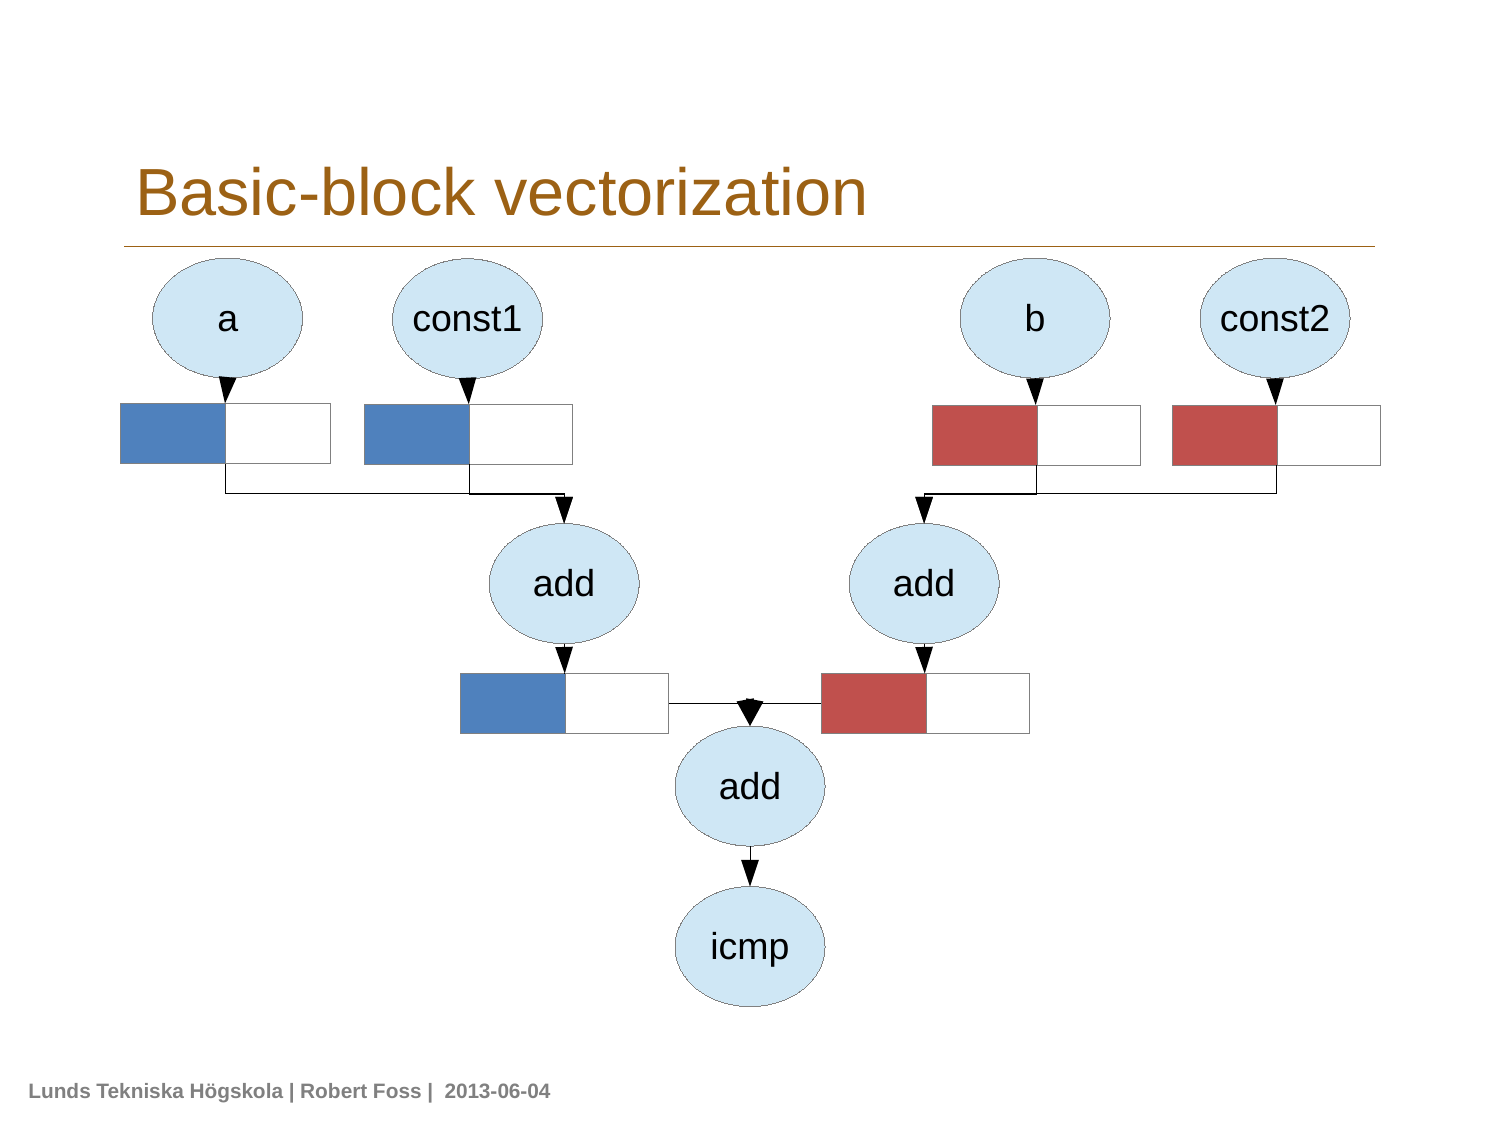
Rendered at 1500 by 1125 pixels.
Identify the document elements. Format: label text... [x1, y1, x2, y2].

text_box add [849, 523, 1000, 644]
text_box icmp [675, 886, 826, 1007]
text_box [364, 404, 574, 465]
text_box const2 [1200, 258, 1351, 378]
text_box [931, 405, 1141, 466]
text_box [820, 673, 1030, 734]
title Basic-block vectorization [120, 120, 1500, 258]
text_box const1 [392, 258, 543, 379]
text_box add [675, 726, 826, 847]
text_box a [152, 258, 303, 378]
text_box [460, 673, 669, 734]
text_box [1171, 405, 1381, 466]
text_box b [960, 258, 1111, 378]
text_box add [489, 523, 640, 644]
text_box [120, 403, 331, 464]
